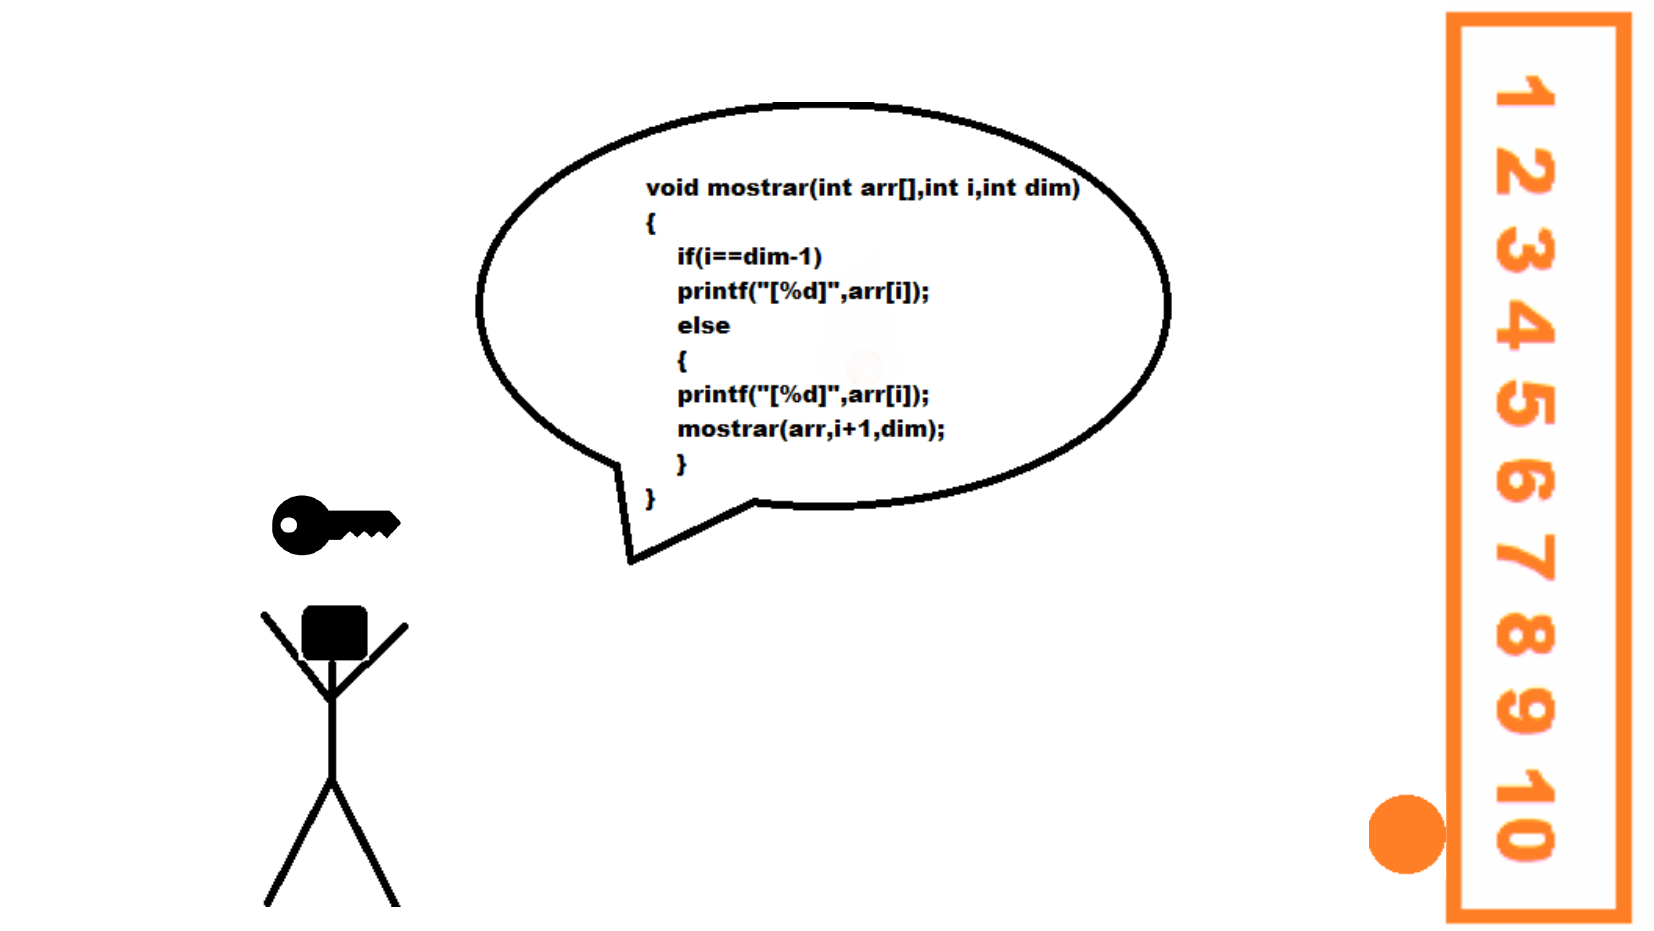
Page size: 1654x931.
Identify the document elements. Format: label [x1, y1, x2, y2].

picture [1369, 0, 1654, 926]
picture [460, 102, 1186, 567]
picture [239, 460, 426, 907]
